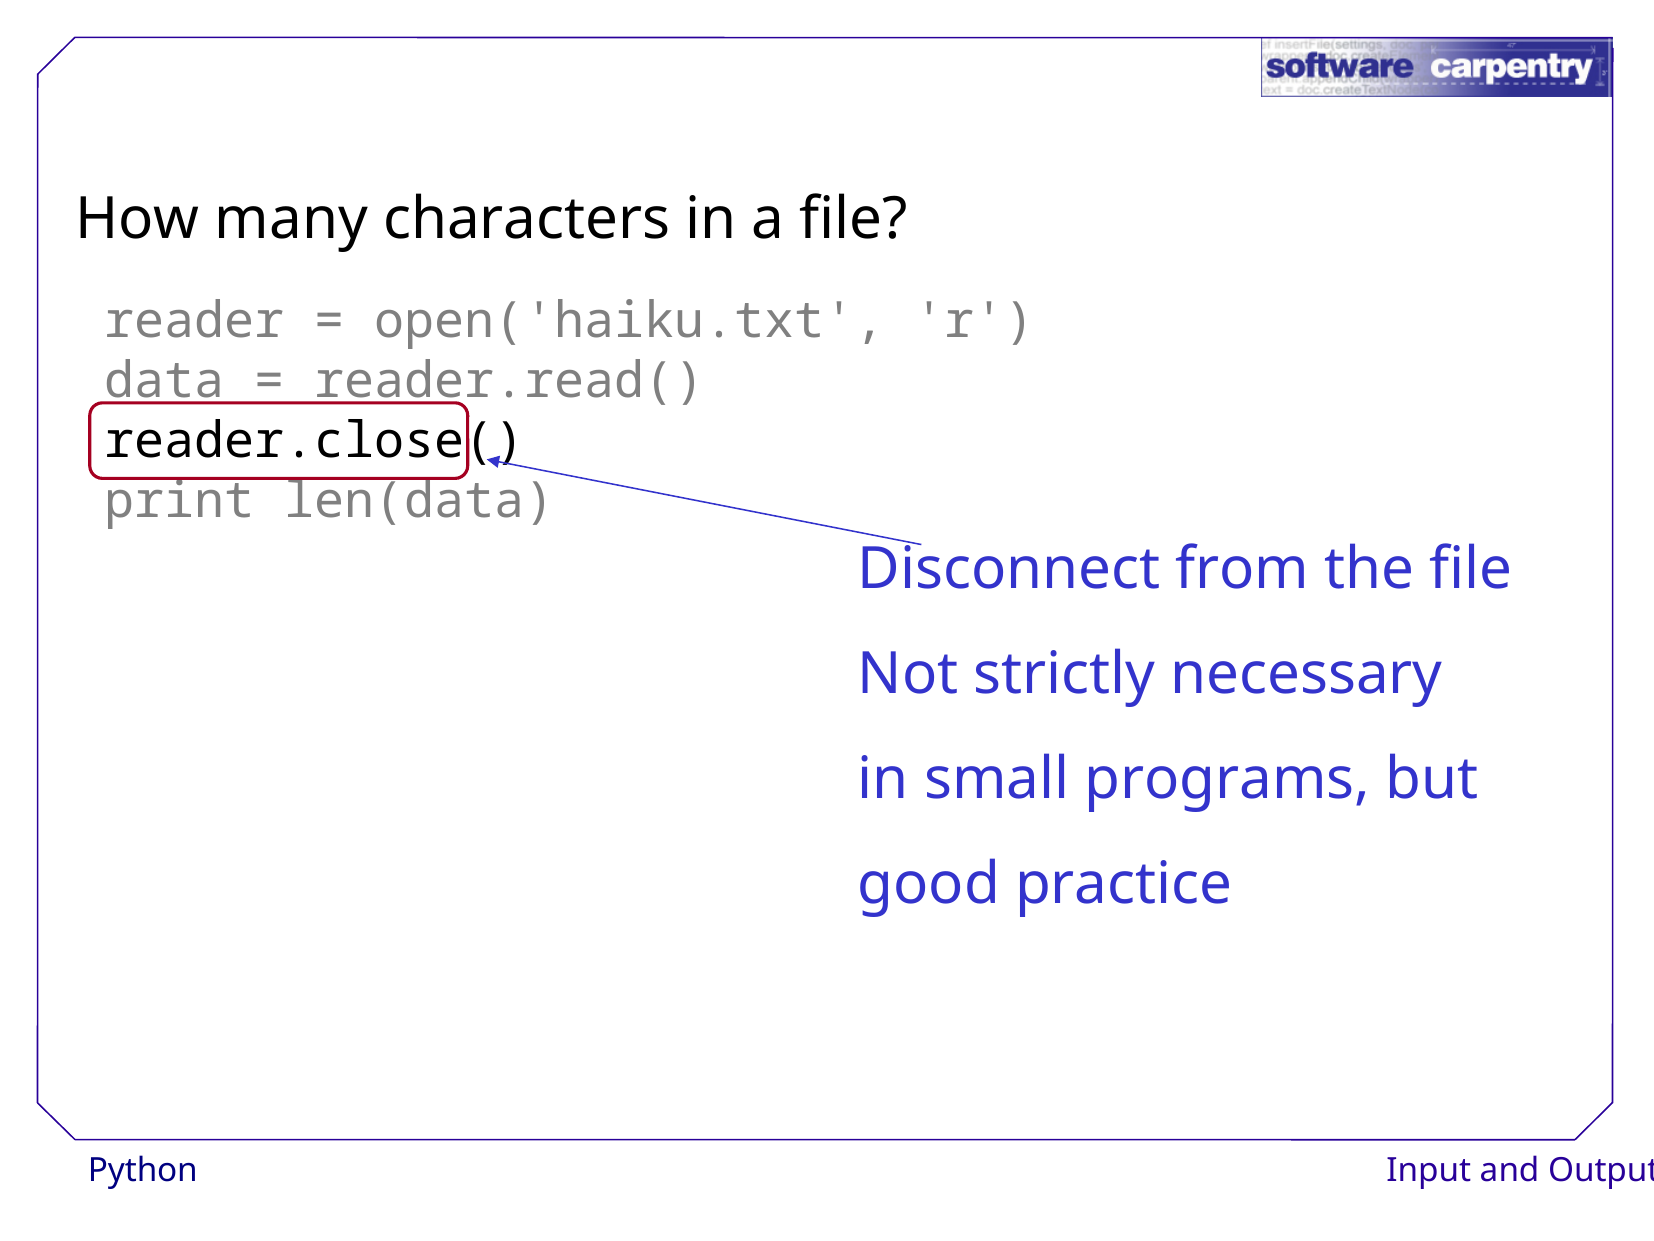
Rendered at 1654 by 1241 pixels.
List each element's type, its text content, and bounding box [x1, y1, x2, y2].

text_box How many characters in a file? [60, 138, 1073, 259]
text_box reader = open('haiku.txt', 'r') data = reader.read() reader.close() print len(data) [89, 279, 1512, 621]
text_box reader = open('haiku.txt', 'r') data = reader.read() reader.close() print len(data) [92, 405, 466, 476]
text_box Disconnect from the file Not strictly necessary in small programs, but good practice [843, 487, 1654, 923]
picture [1261, 39, 1613, 97]
